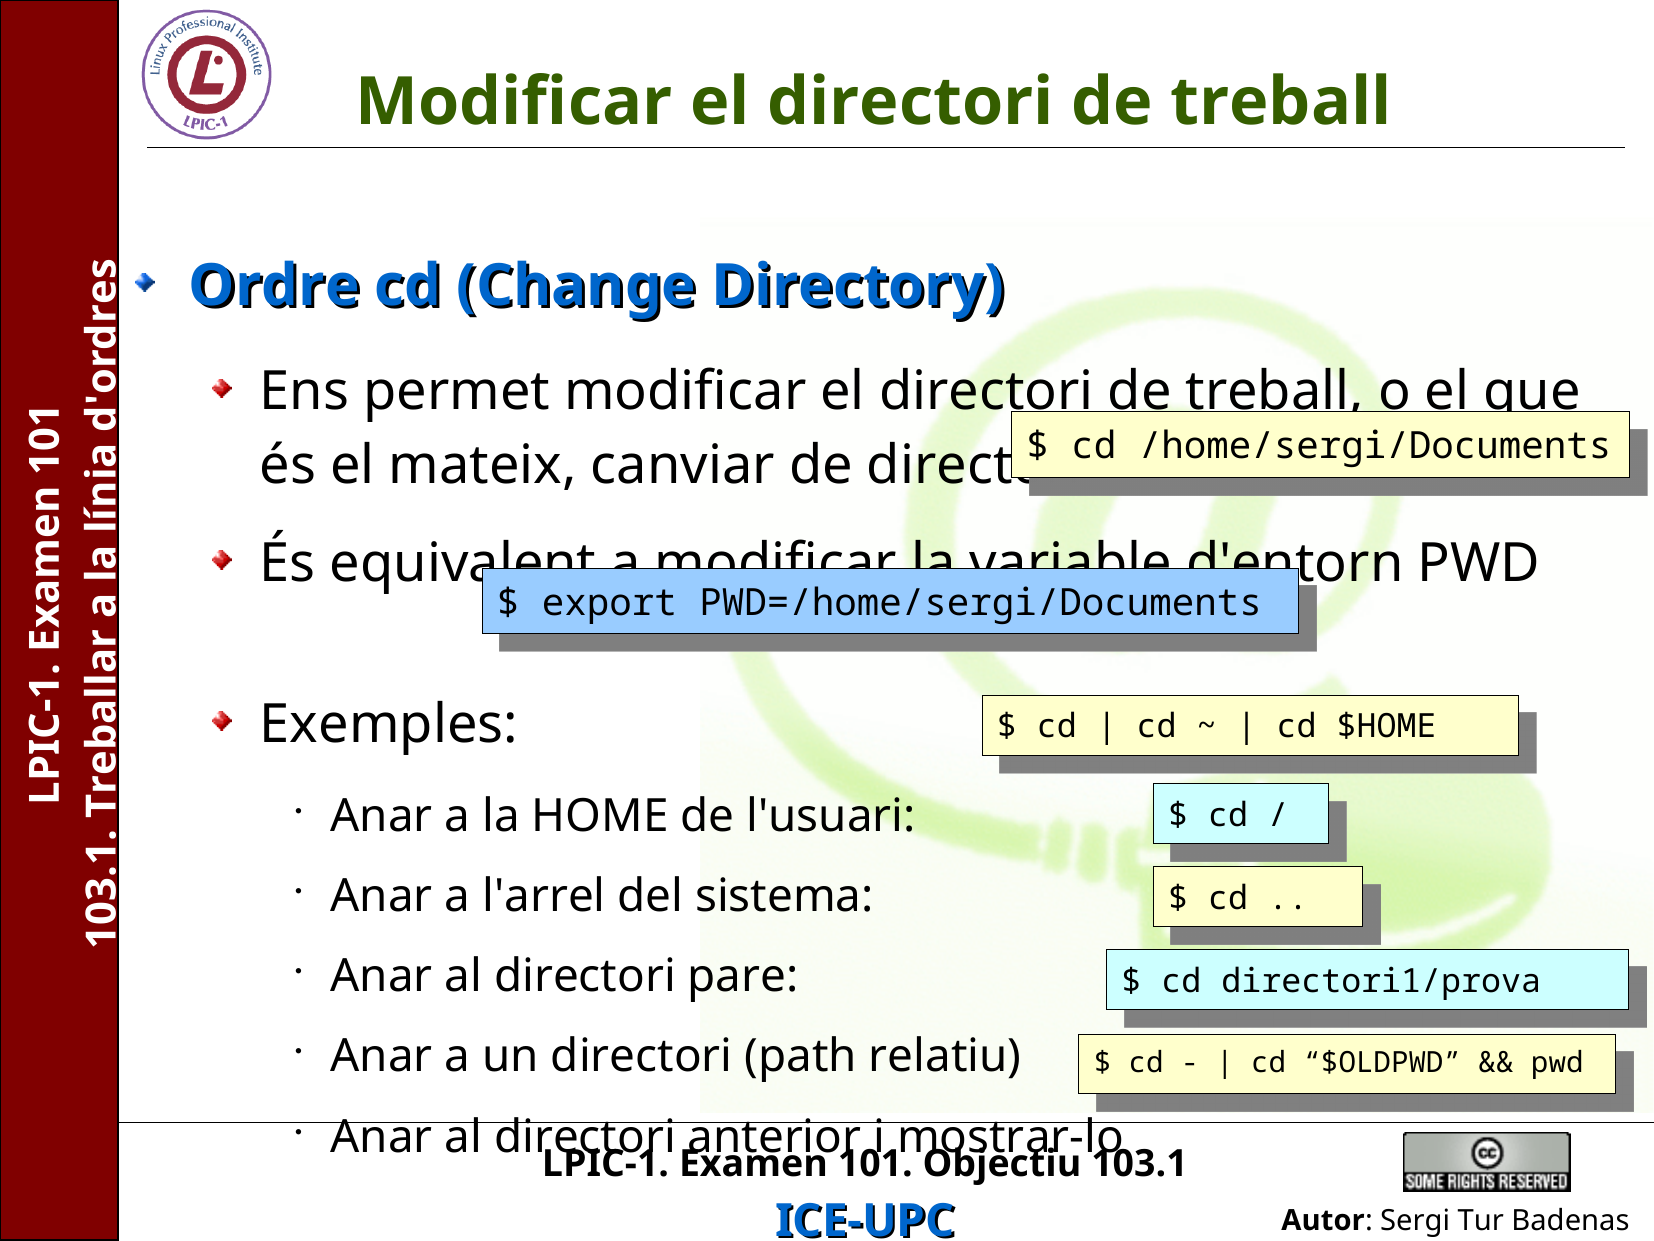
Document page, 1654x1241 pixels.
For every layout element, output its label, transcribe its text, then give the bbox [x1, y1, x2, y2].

picture [1403, 1132, 1571, 1192]
text_box $ cd - | cd “$OLDPWD” && pwd [1078, 1034, 1616, 1094]
text_box $ cd / [1153, 783, 1329, 844]
text_box $ export PWD=/home/sergi/Documents [482, 568, 1299, 629]
picture [135, 5, 277, 56]
title Modificar el directori de treball [129, 56, 1619, 141]
text_box $ cd .. [1153, 866, 1363, 927]
picture [700, 217, 1654, 1113]
list Ordre cd (Change Directory) Ens permet modificar el directori de treball, o el que és el mateix, canviar de directori És equivalent a modificar la variable d'entorn PWD Exemples: Anar a la HOME de l'usuari: Anar a l'arrel del sistema: Anar al directori pare: Anar a un directori (path relatiu) Anar al directori anterior i mostrar-lo [118, 242, 1607, 1079]
text_box $ cd directori1/prova [1106, 949, 1629, 1010]
text_box $ cd /home/sergi/Documents [1011, 411, 1630, 472]
text_box $ cd | cd ~ | cd $HOME [982, 695, 1519, 756]
